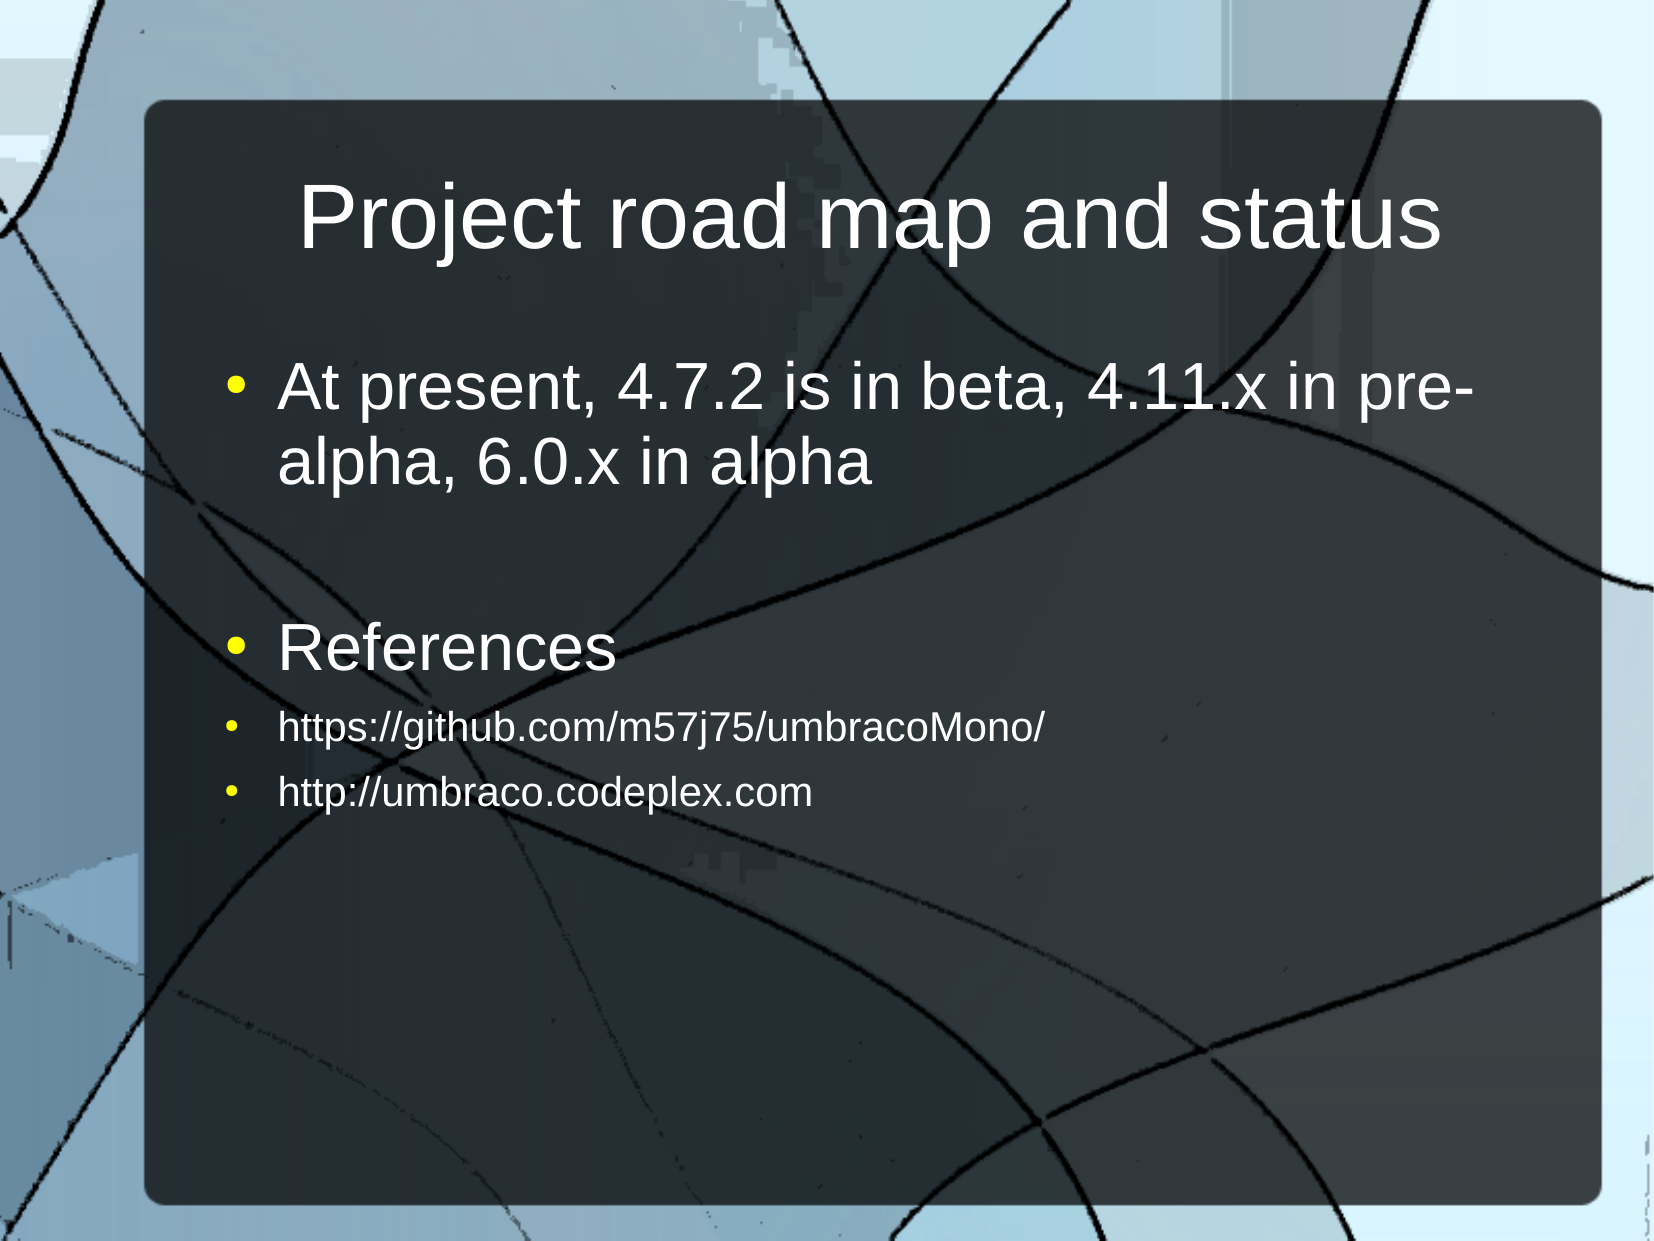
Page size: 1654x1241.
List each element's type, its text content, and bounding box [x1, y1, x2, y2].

title Project road map and status [159, 108, 1583, 325]
picture [0, 0, 1654, 1241]
list At present, 4.7.2 is in beta, 4.11.x in pre-alpha, 6.0.x in alpha References https://github.com/m57j75/umbracoMono/ http://umbraco.codeplex.com [206, 349, 1571, 1034]
